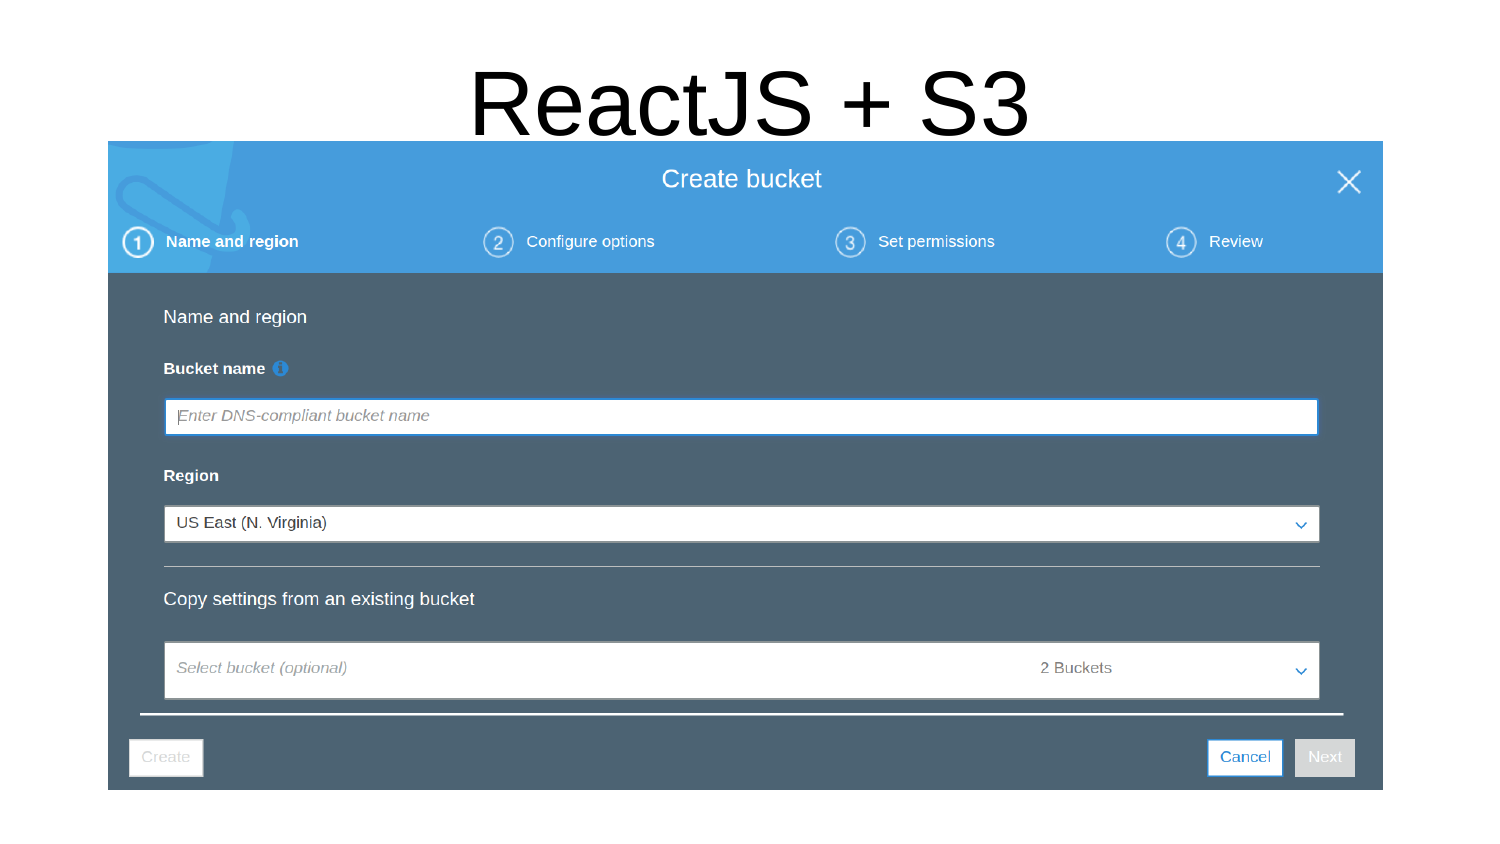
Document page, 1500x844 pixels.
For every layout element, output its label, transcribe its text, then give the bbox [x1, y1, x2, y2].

picture [108, 141, 1383, 790]
title ReactJS + S3 [75, 33, 1425, 175]
